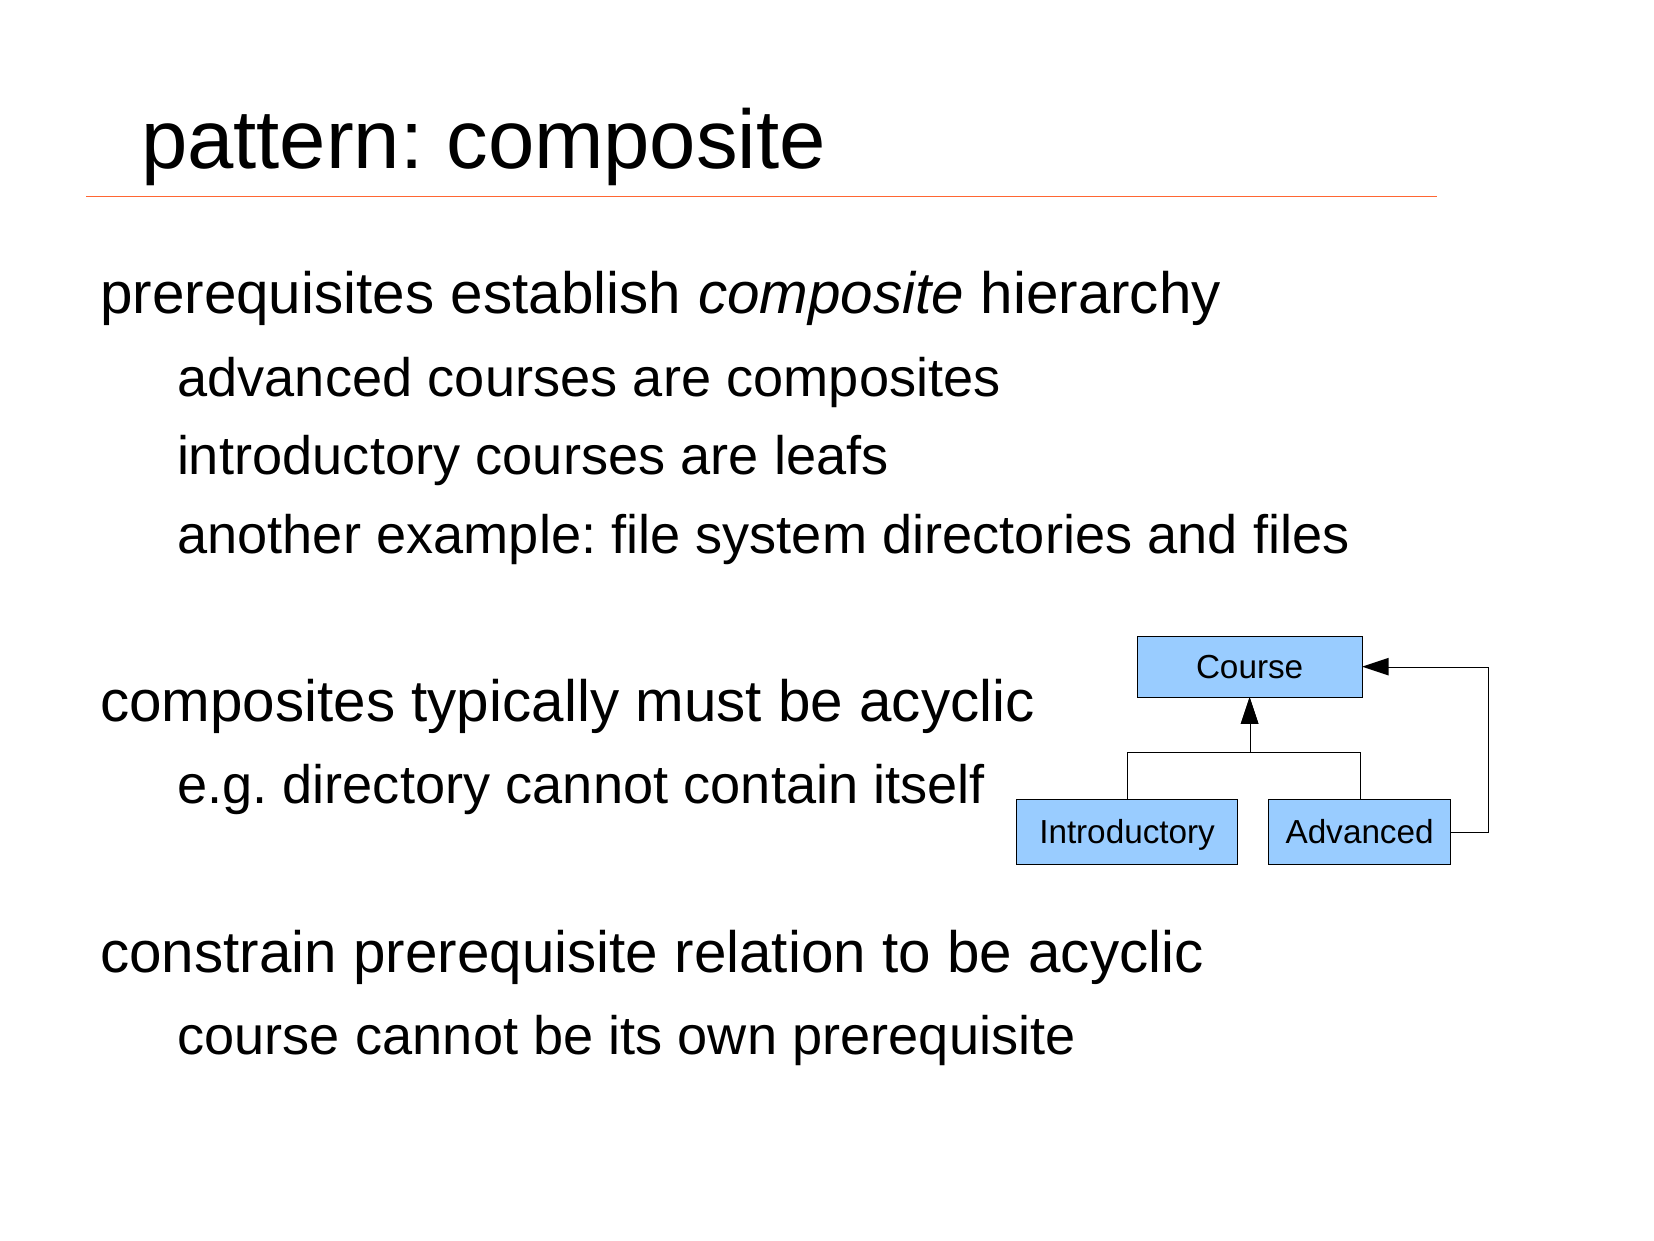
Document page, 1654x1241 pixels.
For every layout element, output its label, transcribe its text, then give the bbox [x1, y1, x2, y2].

title pattern: composite [141, 86, 1604, 193]
list prerequisites establish composite hierarchy advanced courses are composites introductory courses are leafs another example: file system directories and files composites typically must be acyclic e.g. directory cannot contain itself constrain prerequisite relation to be acyclic course cannot be its own prerequisite [82, 261, 1571, 1136]
text_box Introductory [1016, 799, 1238, 865]
text_box Course [1137, 636, 1363, 698]
text_box Advanced [1268, 799, 1451, 865]
